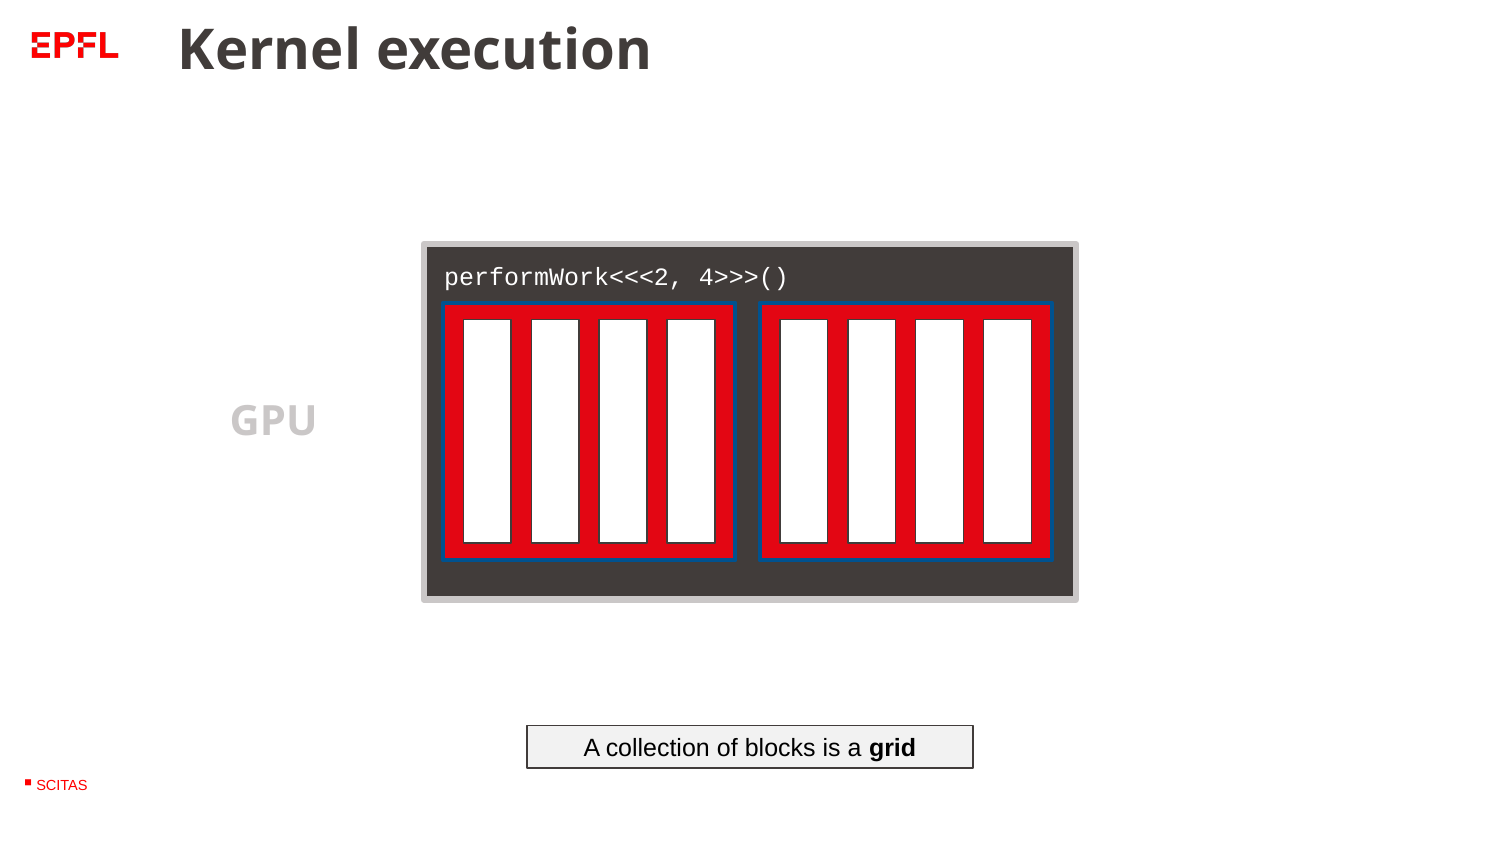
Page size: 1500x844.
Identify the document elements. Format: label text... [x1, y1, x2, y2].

text_box performWork<<<2, 4>>>() [431, 254, 815, 298]
text_box A collection of blocks is a grid [526, 725, 973, 768]
title Kernel execution [148, 21, 1424, 198]
text_box GPU [217, 392, 339, 451]
text_box [423, 244, 1077, 600]
picture [21, 21, 129, 69]
